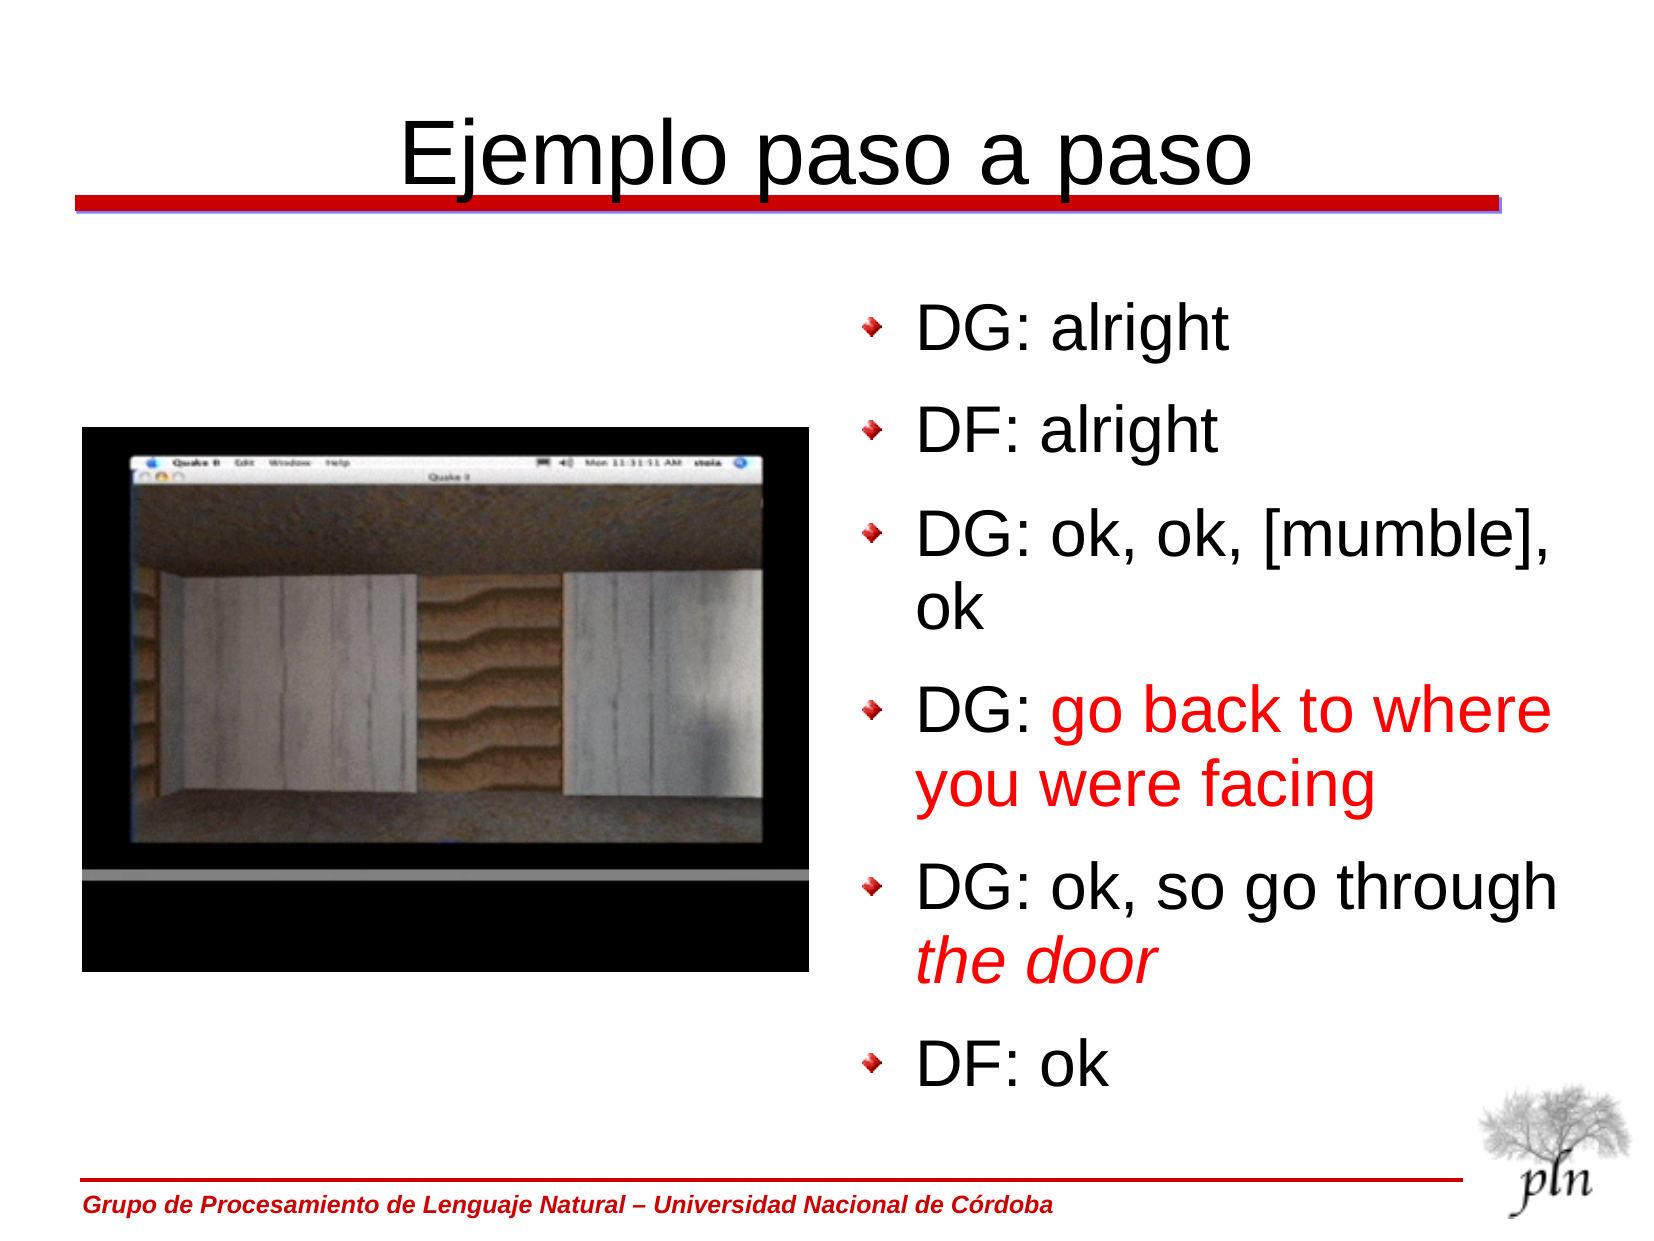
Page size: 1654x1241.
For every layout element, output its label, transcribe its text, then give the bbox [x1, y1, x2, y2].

picture [82, 427, 809, 972]
list DG: alright DF: alright DG: ok, ok, [mumble], ok DG: go back to where you were facing DG: ok, so go through the door DF: ok [845, 290, 1572, 1109]
title Ejemplo paso a paso [82, 49, 1571, 257]
picture [1477, 1083, 1635, 1219]
